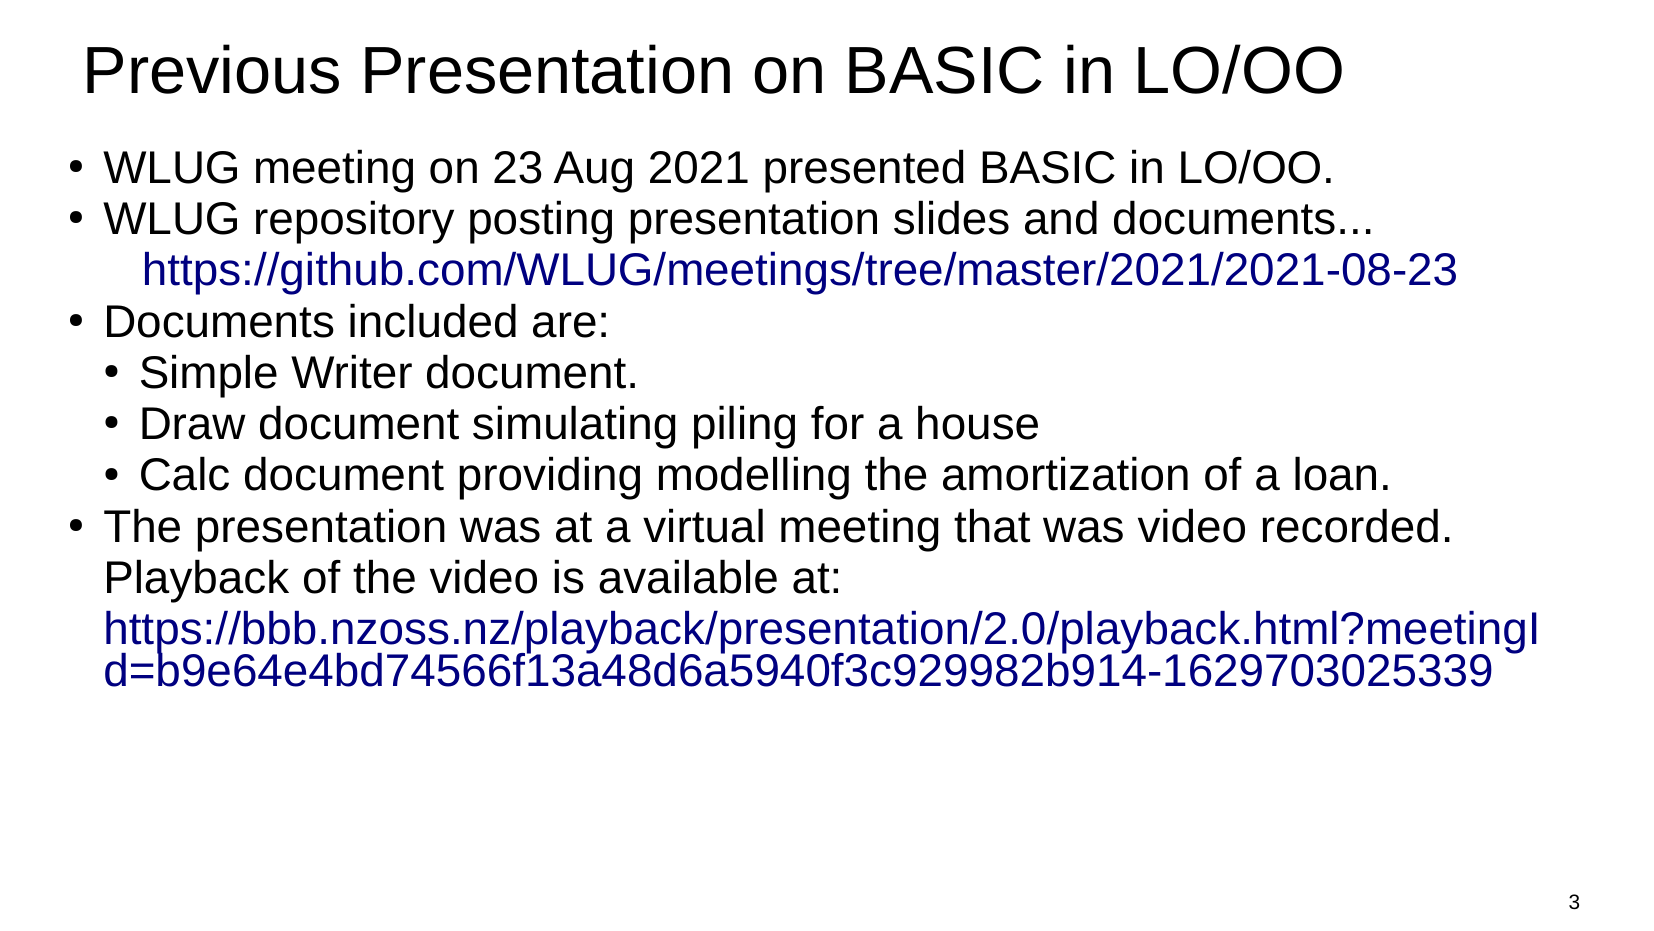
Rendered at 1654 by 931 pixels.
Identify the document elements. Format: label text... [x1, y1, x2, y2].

title Previous Presentation on BASIC in LO/OO [82, 32, 1571, 108]
text_box <number> [1553, 883, 1654, 922]
subtitle WLUG meeting on 23 Aug 2021 presented BASIC in LO/OO. WLUG repository posting presentation slides and documents... https://github.com/WLUG/meetings/tree/master/2021/2021-08-23 Documents included are: Simple Writer document. Draw document simulating piling for a house Calc document providing modelling the amortization of a loan. The presentation was at a virtual meeting that was video recorded. Playback of the video is available at: https://bbb.nzoss.nz/playback/presentation/2.0/playback.html?meetingId=b9e64e4bd74566f13a48d6a5940f3c929982b914-1629703025339 [67, 141, 1557, 860]
